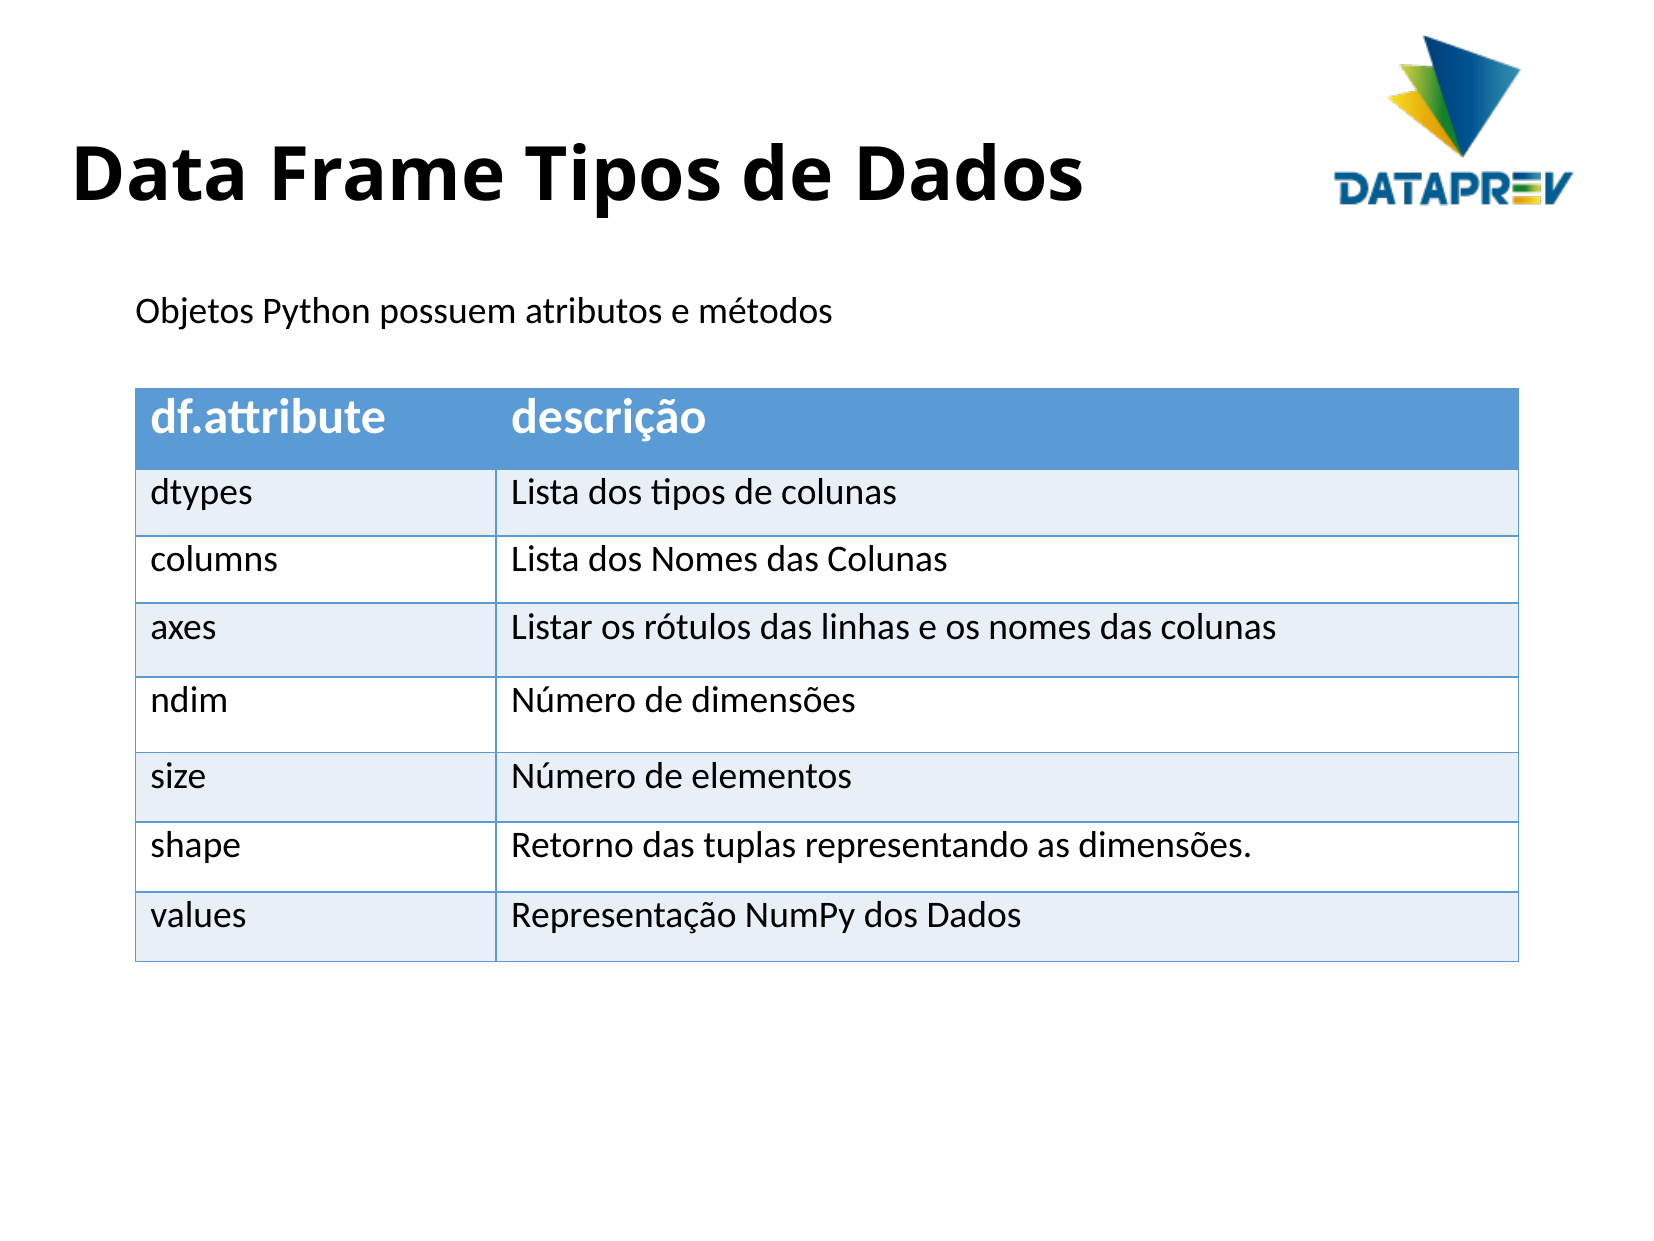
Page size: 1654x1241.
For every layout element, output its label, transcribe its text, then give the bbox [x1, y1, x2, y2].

table_cell Retorno das tuplas representando as dimensões. [497, 823, 1518, 891]
table_cell Número de elementos [497, 753, 1518, 821]
table_header descrição [497, 390, 1518, 468]
table_cell values [136, 893, 495, 961]
table_cell axes [136, 604, 495, 676]
table_cell Lista dos Nomes das Colunas [497, 537, 1518, 602]
table_cell shape [136, 823, 495, 891]
table_cell dtypes [136, 470, 495, 535]
table_cell Lista dos tipos de colunas [497, 470, 1518, 535]
table_header df.attribute [136, 390, 495, 468]
table_cell ndim [136, 678, 495, 752]
table_cell columns [136, 537, 495, 602]
picture [1334, 35, 1574, 206]
table_cell Número de dimensões [497, 678, 1518, 752]
table_cell size [136, 753, 495, 821]
title Data Frame Tipos de Dados [70, 118, 1241, 225]
table_cell Representação NumPy dos Dados [497, 893, 1518, 961]
table_cell Listar os rótulos das linhas e os nomes das colunas [497, 604, 1518, 676]
text_box Objetos Python possuem atributos e métodos [120, 278, 1349, 339]
